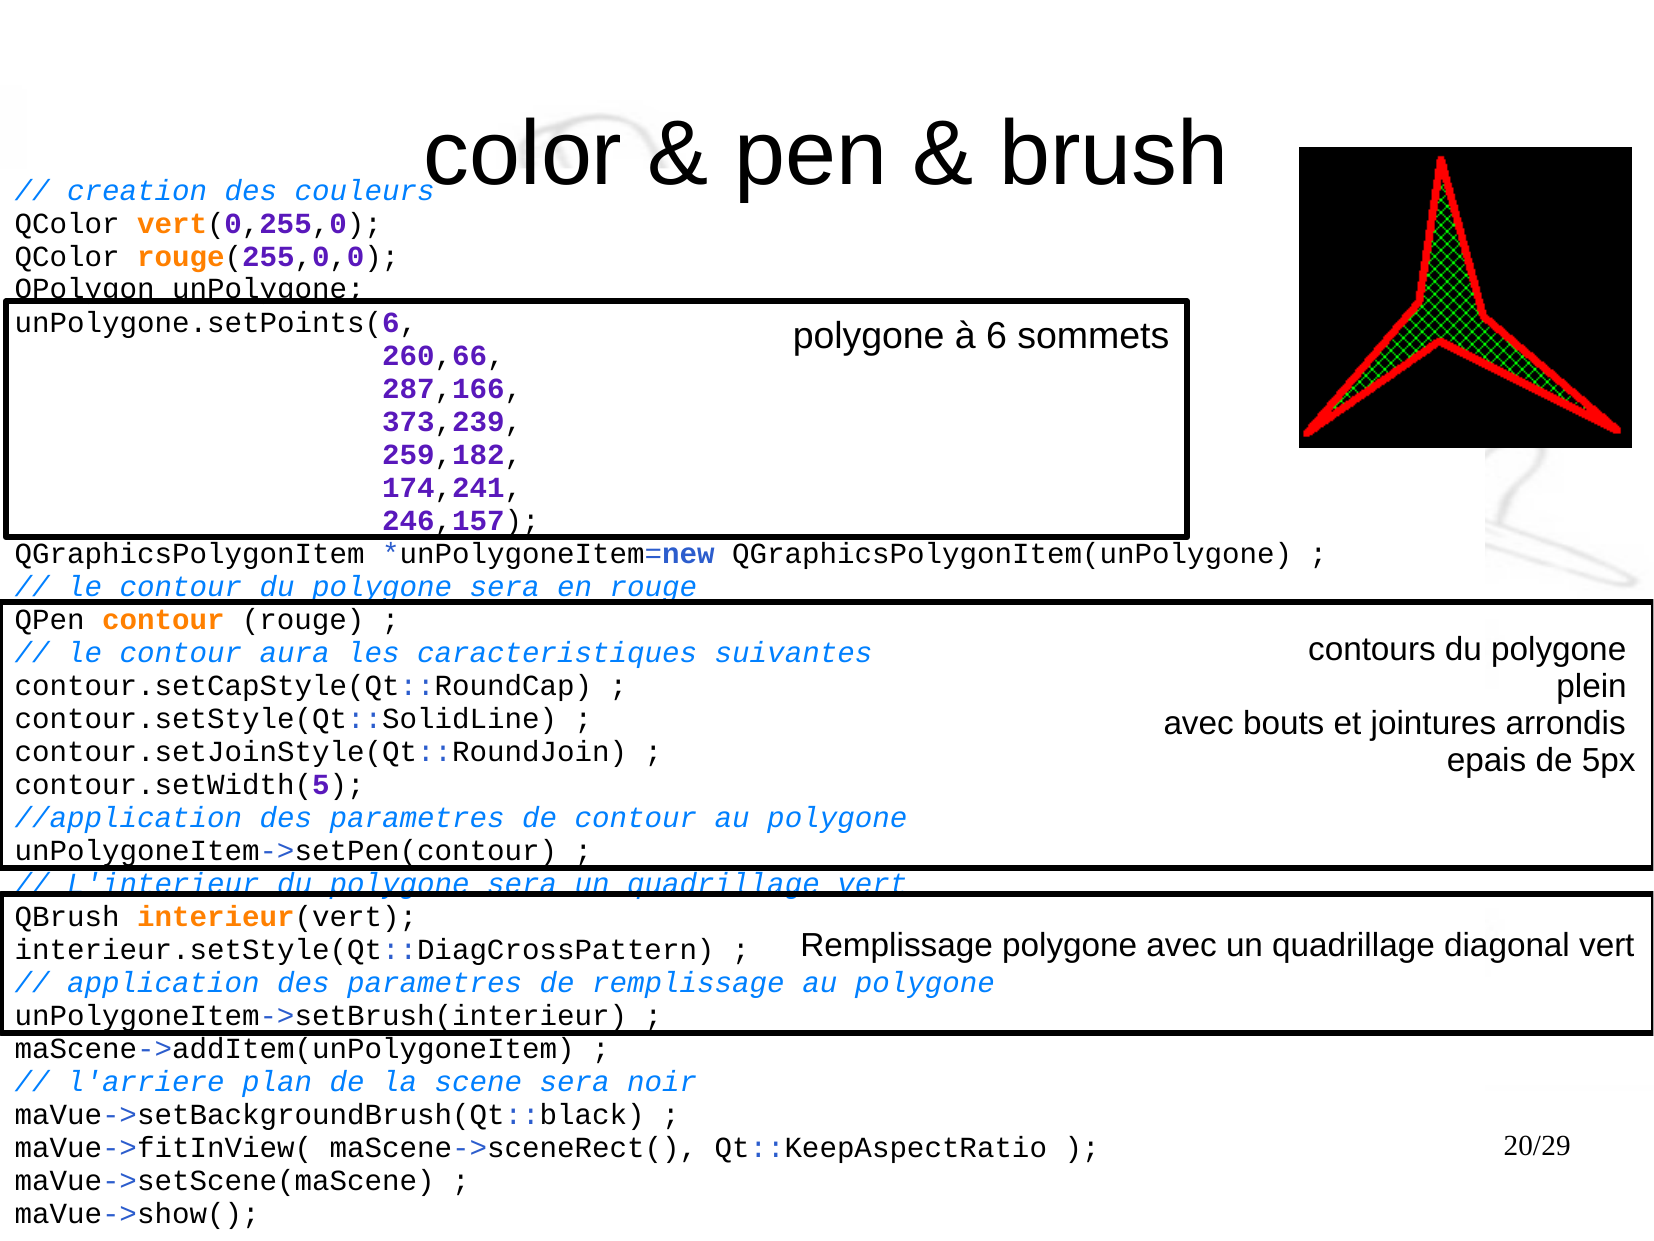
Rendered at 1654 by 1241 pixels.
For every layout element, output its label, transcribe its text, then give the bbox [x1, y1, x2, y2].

text_box // creation des couleurs QColor vert(0,255,0); QColor rouge(255,0,0); QPolygon unPolygone; unPolygone.setPoints(6, 260,66, 287,166, 373,239, 259,182, 174,241, 246,157); QGraphicsPolygonItem *unPolygoneItem=new QGraphicsPolygonItem(unPolygone) ; // le contour du polygone sera en rouge QPen contour (rouge) ; // le contour aura les caracteristiques suivantes contour.setCapStyle(Qt::RoundCap) ; contour.setStyle(Qt::SolidLine) ; contour.setJoinStyle(Qt::RoundJoin) ; contour.setWidth(5); //application des parametres de contour au polygone unPolygoneItem->setPen(contour) ; // L'interieur du polygone sera un quadrillage vert QBrush interieur(vert); interieur.setStyle(Qt::DiagCrossPattern) ; // application des parametres de remplissage au polygone unPolygoneItem->setBrush(interieur) ; maScene->addItem(unPolygoneItem) ; // l'arriere plan de la scene sera noir maVue->setBackgroundBrush(Qt::black) ; maVue->fitInView( maScene->sceneRect(), Qt::KeepAspectRatio ); maVue->setScene(maScene) ; maVue->show(); [0, 1034, 1485, 1240]
text_box polygone à 6 sommets [5, 301, 1188, 538]
picture [0, 1034, 1654, 1241]
picture [0, 0, 1654, 602]
title color & pen & brush [82, 49, 1571, 257]
text_box // creation des couleurs QColor vert(0,255,0); QColor rouge(255,0,0); QPolygon unPolygone; unPolygone.setPoints(6, 260,66, 287,166, 373,239, 259,182, 174,241, 246,157); QGraphicsPolygonItem *unPolygoneItem=new QGraphicsPolygonItem(unPolygone) ; // le contour du polygone sera en rouge QPen contour (rouge) ; // le contour aura les caracteristiques suivantes contour.setCapStyle(Qt::RoundCap) ; contour.setStyle(Qt::SolidLine) ; contour.setJoinStyle(Qt::RoundJoin) ; contour.setWidth(5); //application des parametres de contour au polygone unPolygoneItem->setPen(contour) ; // L'interieur du polygone sera un quadrillage vert QBrush interieur(vert); interieur.setStyle(Qt::DiagCrossPattern) ; // application des parametres de remplissage au polygone unPolygoneItem->setBrush(interieur) ; maScene->addItem(unPolygoneItem) ; // l'arriere plan de la scene sera noir maVue->setBackgroundBrush(Qt::black) ; maVue->fitInView( maScene->sceneRect(), Qt::KeepAspectRatio ); maVue->setScene(maScene) ; maVue->show(); [0, 168, 1485, 602]
text_box // creation des couleurs QColor vert(0,255,0); QColor rouge(255,0,0); QPolygon unPolygone; unPolygone.setPoints(6, 260,66, 287,166, 373,239, 259,182, 174,241, 246,157); QGraphicsPolygonItem *unPolygoneItem=new QGraphicsPolygonItem(unPolygone) ; // le contour du polygone sera en rouge QPen contour (rouge) ; // le contour aura les caracteristiques suivantes contour.setCapStyle(Qt::RoundCap) ; contour.setStyle(Qt::SolidLine) ; contour.setJoinStyle(Qt::RoundJoin) ; contour.setWidth(5); //application des parametres de contour au polygone unPolygoneItem->setPen(contour) ; // L'interieur du polygone sera un quadrillage vert QBrush interieur(vert); interieur.setStyle(Qt::DiagCrossPattern) ; // application des parametres de remplissage au polygone unPolygoneItem->setBrush(interieur) ; maScene->addItem(unPolygoneItem) ; // l'arriere plan de la scene sera noir maVue->setBackgroundBrush(Qt::black) ; maVue->fitInView( maScene->sceneRect(), Qt::KeepAspectRatio ); maVue->setScene(maScene) ; maVue->show(); [0, 869, 1485, 894]
text_box Remplissage polygone avec un quadrillage diagonal vert [0, 894, 1654, 1034]
picture [1485, 869, 1654, 894]
text_box contours du polygone plein avec bouts et jointures arrondis epais de 5px [0, 602, 1654, 869]
